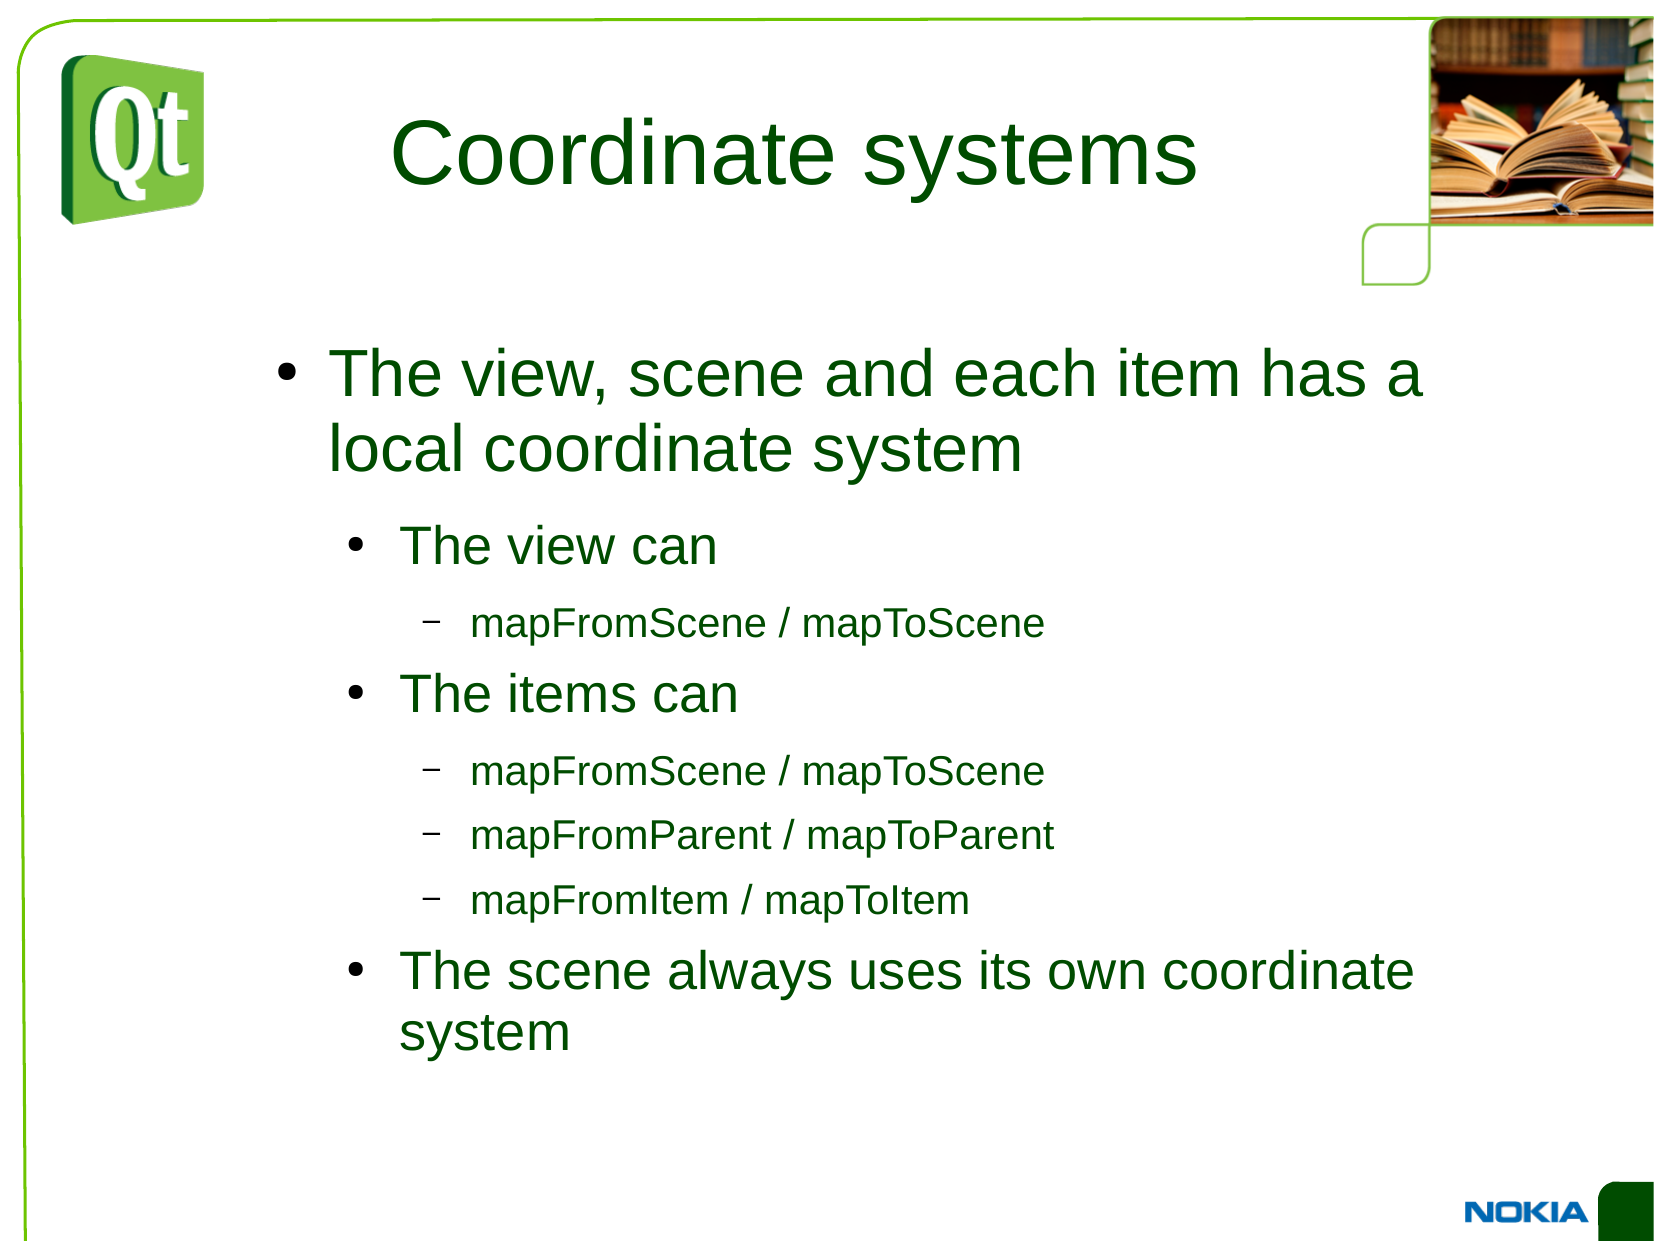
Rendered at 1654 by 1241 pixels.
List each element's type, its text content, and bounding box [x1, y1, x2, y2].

picture [1338, 5, 1654, 306]
picture [1465, 1201, 1589, 1223]
title Coordinate systems [257, 56, 1333, 250]
picture [61, 55, 204, 225]
list The view, scene and each item has a local coordinate system The view can mapFromScene / mapToScene The items can mapFromScene / mapToScene mapFromParent / mapToParent mapFromItem / mapToItem The scene always uses its own coordinate system [257, 336, 1577, 1085]
